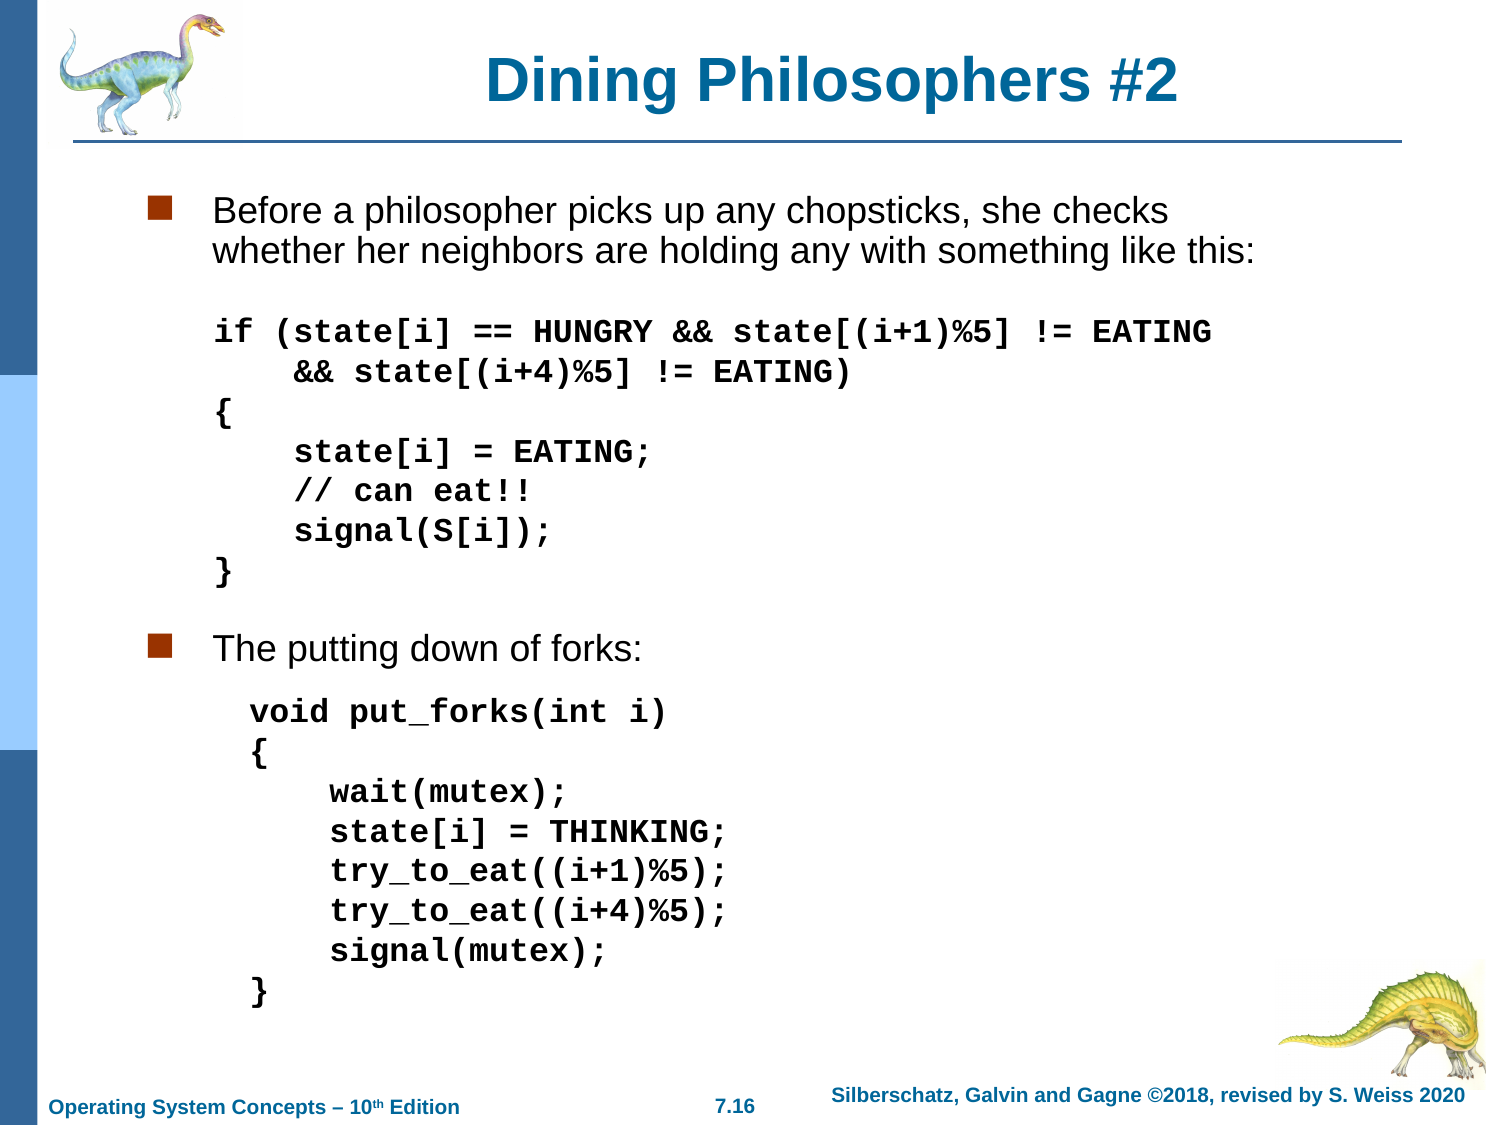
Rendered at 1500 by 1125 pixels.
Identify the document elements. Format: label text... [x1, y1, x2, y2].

list Before a philosopher picks up any chopsticks, she checks whether her neighbors are holding any with something like this: The putting down of forks: [135, 183, 1302, 969]
picture [46, 0, 243, 149]
picture [1148, 1087, 1156, 1092]
title Dining Philosophers #2 [170, 26, 1461, 122]
picture [1275, 959, 1486, 1090]
text_box void put_forks(int i) { wait(mutex); state[i] = THINKING; try_to_eat((i+1)%5); try_to_eat((i+4)%5); signal(mutex); } [234, 681, 1276, 1042]
text_box if (state[i] == HUNGRY && state[(i+1)%5] != EATING && state[(i+4)%5] != EATING) { state[i] = EATING; // can eat!! signal(S[i]); } [198, 301, 1276, 631]
